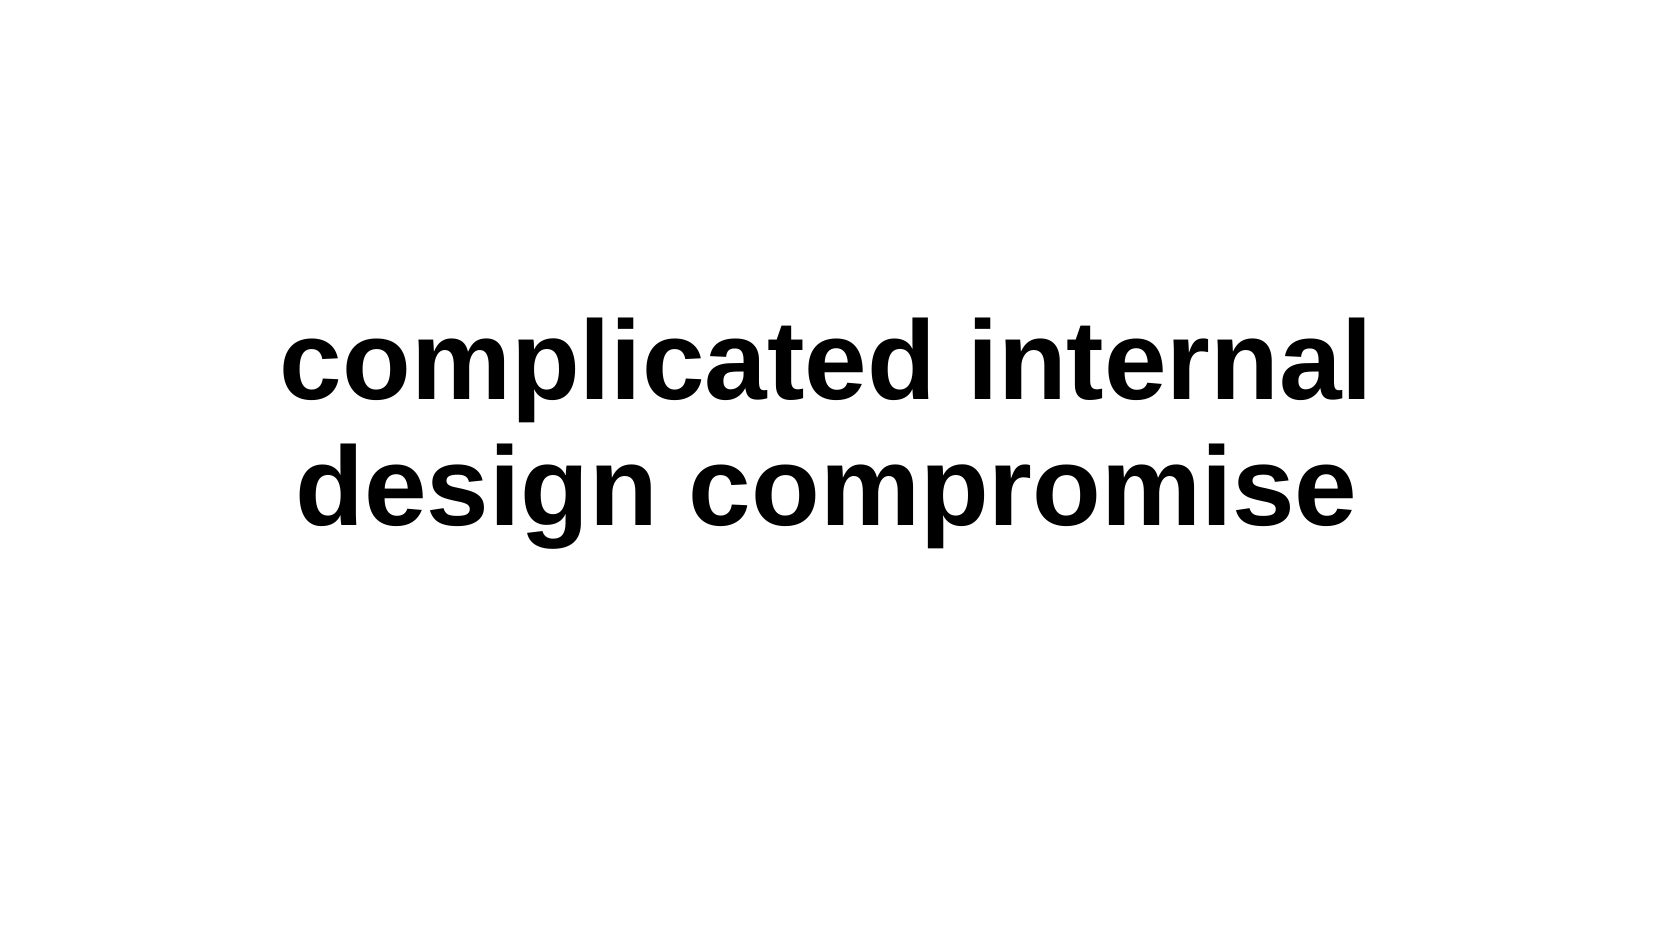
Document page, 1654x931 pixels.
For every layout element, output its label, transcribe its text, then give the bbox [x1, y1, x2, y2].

title complicated internal design compromise [82, 297, 1571, 549]
